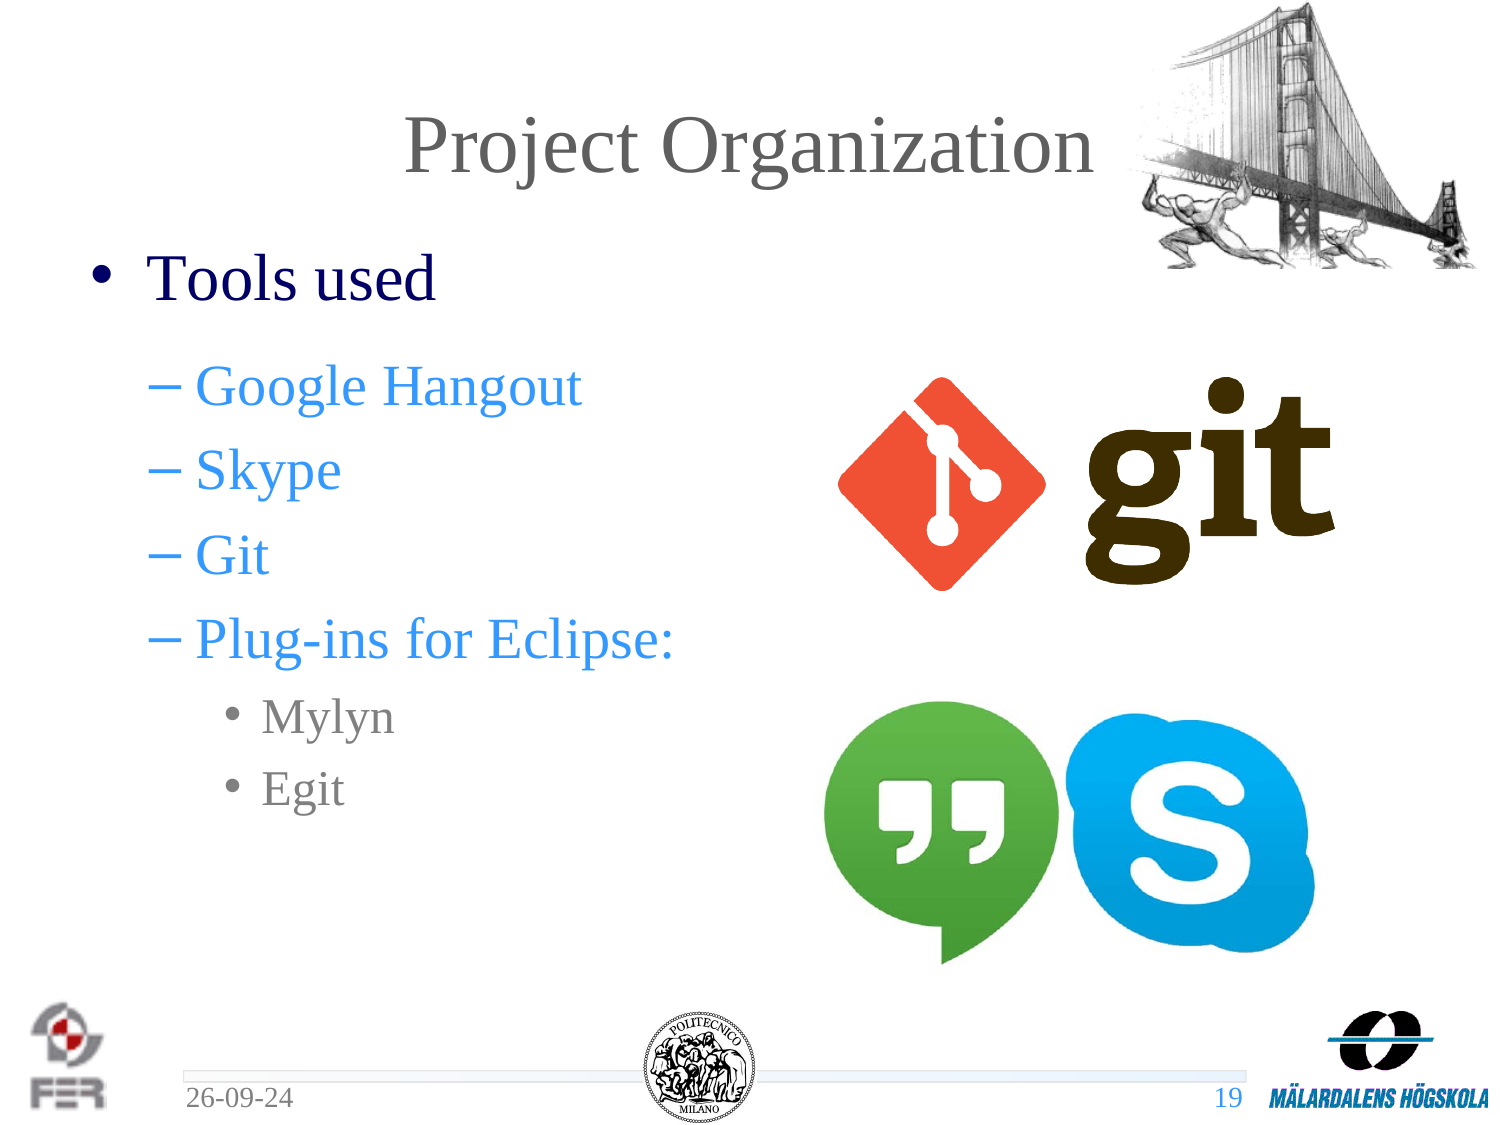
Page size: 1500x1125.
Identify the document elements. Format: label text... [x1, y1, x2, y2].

list Google Hangout Skype Git Plug-ins for Eclipse: Mylyn Egit [59, 339, 693, 993]
picture [1435, 1096, 1441, 1104]
picture [1454, 1091, 1459, 1108]
picture [1269, 1011, 1488, 1108]
text_box 13-11-28 [171, 1070, 396, 1114]
picture [1122, 0, 1477, 269]
text_box <numero> [1186, 1070, 1258, 1114]
picture [29, 987, 107, 1125]
picture [643, 1011, 757, 1123]
picture [814, 673, 1321, 986]
picture [838, 377, 1335, 591]
picture [1368, 1093, 1374, 1104]
title Project Organization [75, 45, 1122, 233]
list Tools used [75, 226, 709, 969]
